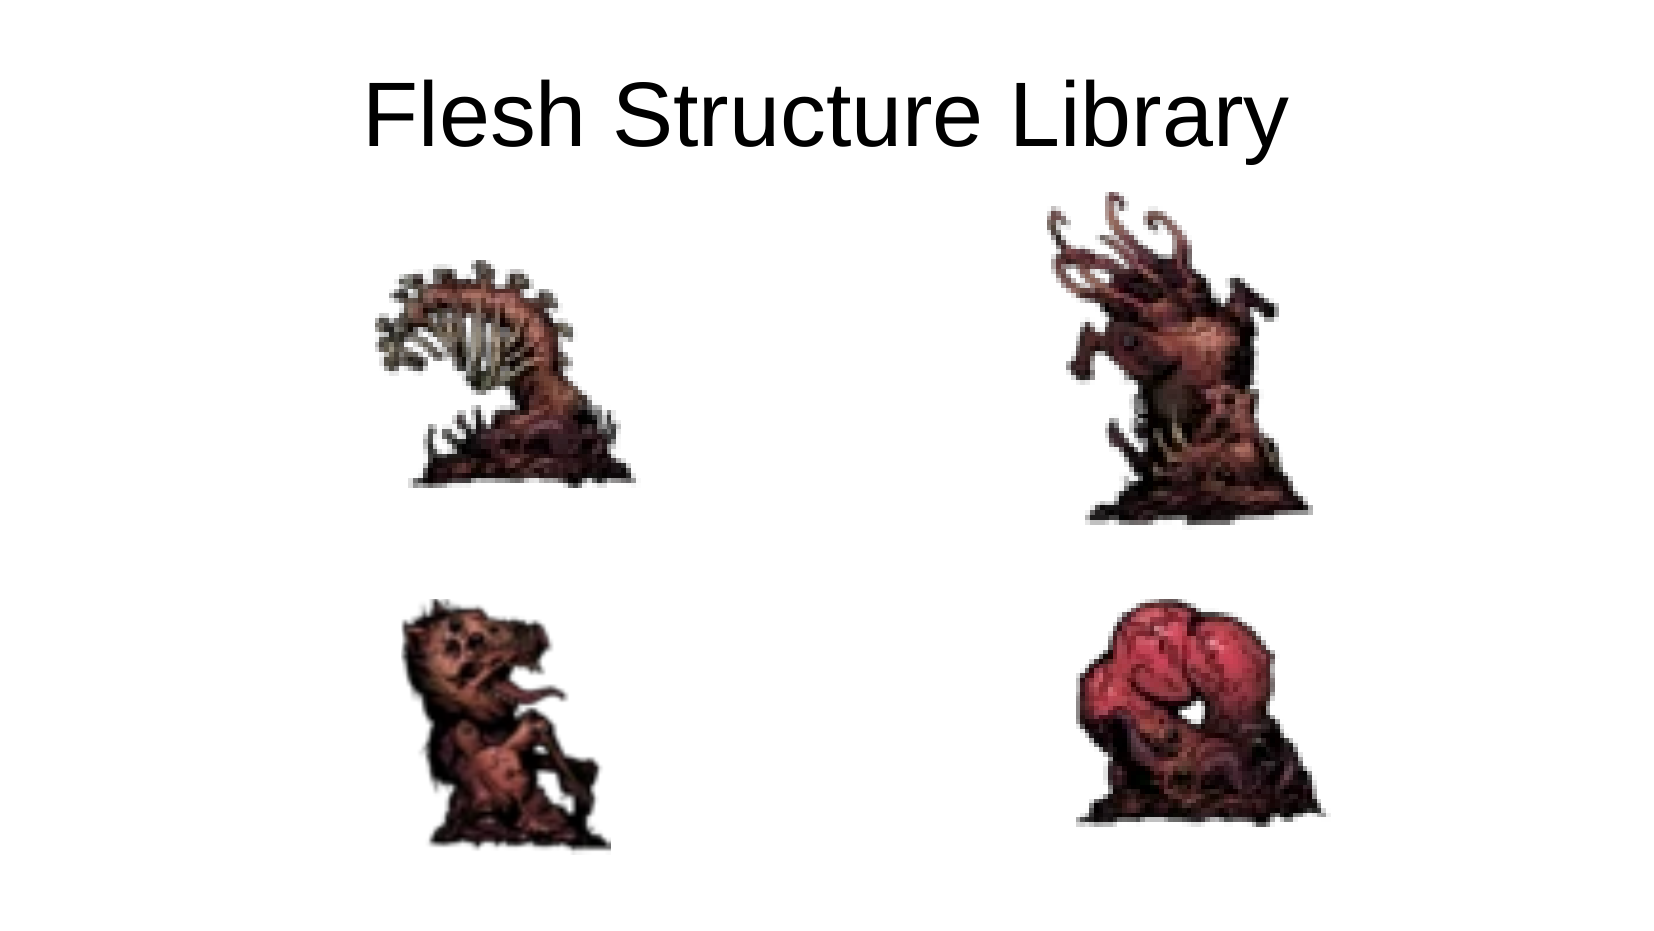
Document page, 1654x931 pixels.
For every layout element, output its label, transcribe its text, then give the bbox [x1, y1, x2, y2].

picture [1076, 599, 1331, 827]
title Flesh Structure Library [82, 37, 1571, 193]
picture [401, 599, 611, 855]
picture [1047, 192, 1313, 530]
picture [375, 260, 641, 488]
